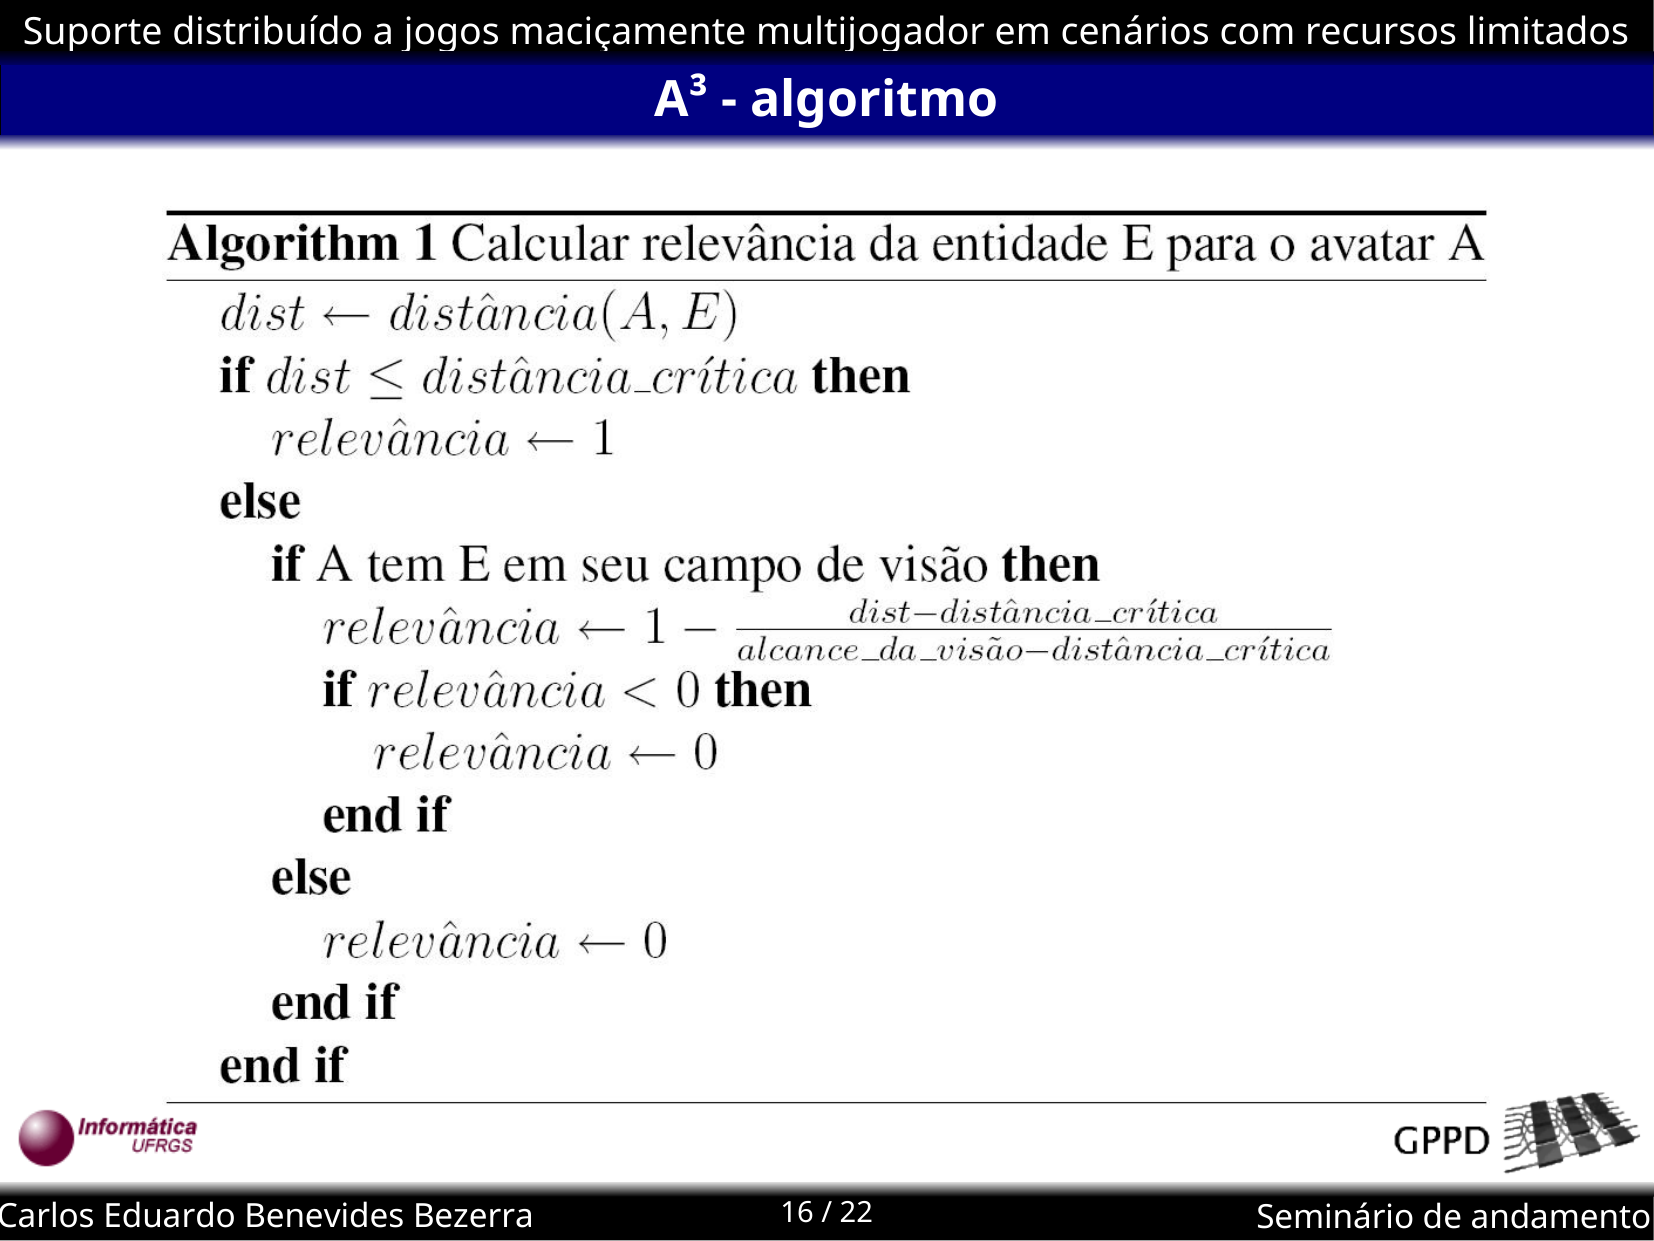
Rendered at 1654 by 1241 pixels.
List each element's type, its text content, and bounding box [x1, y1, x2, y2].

title A³ - algoritmo [0, 62, 1654, 133]
picture [5, 206, 1642, 1176]
